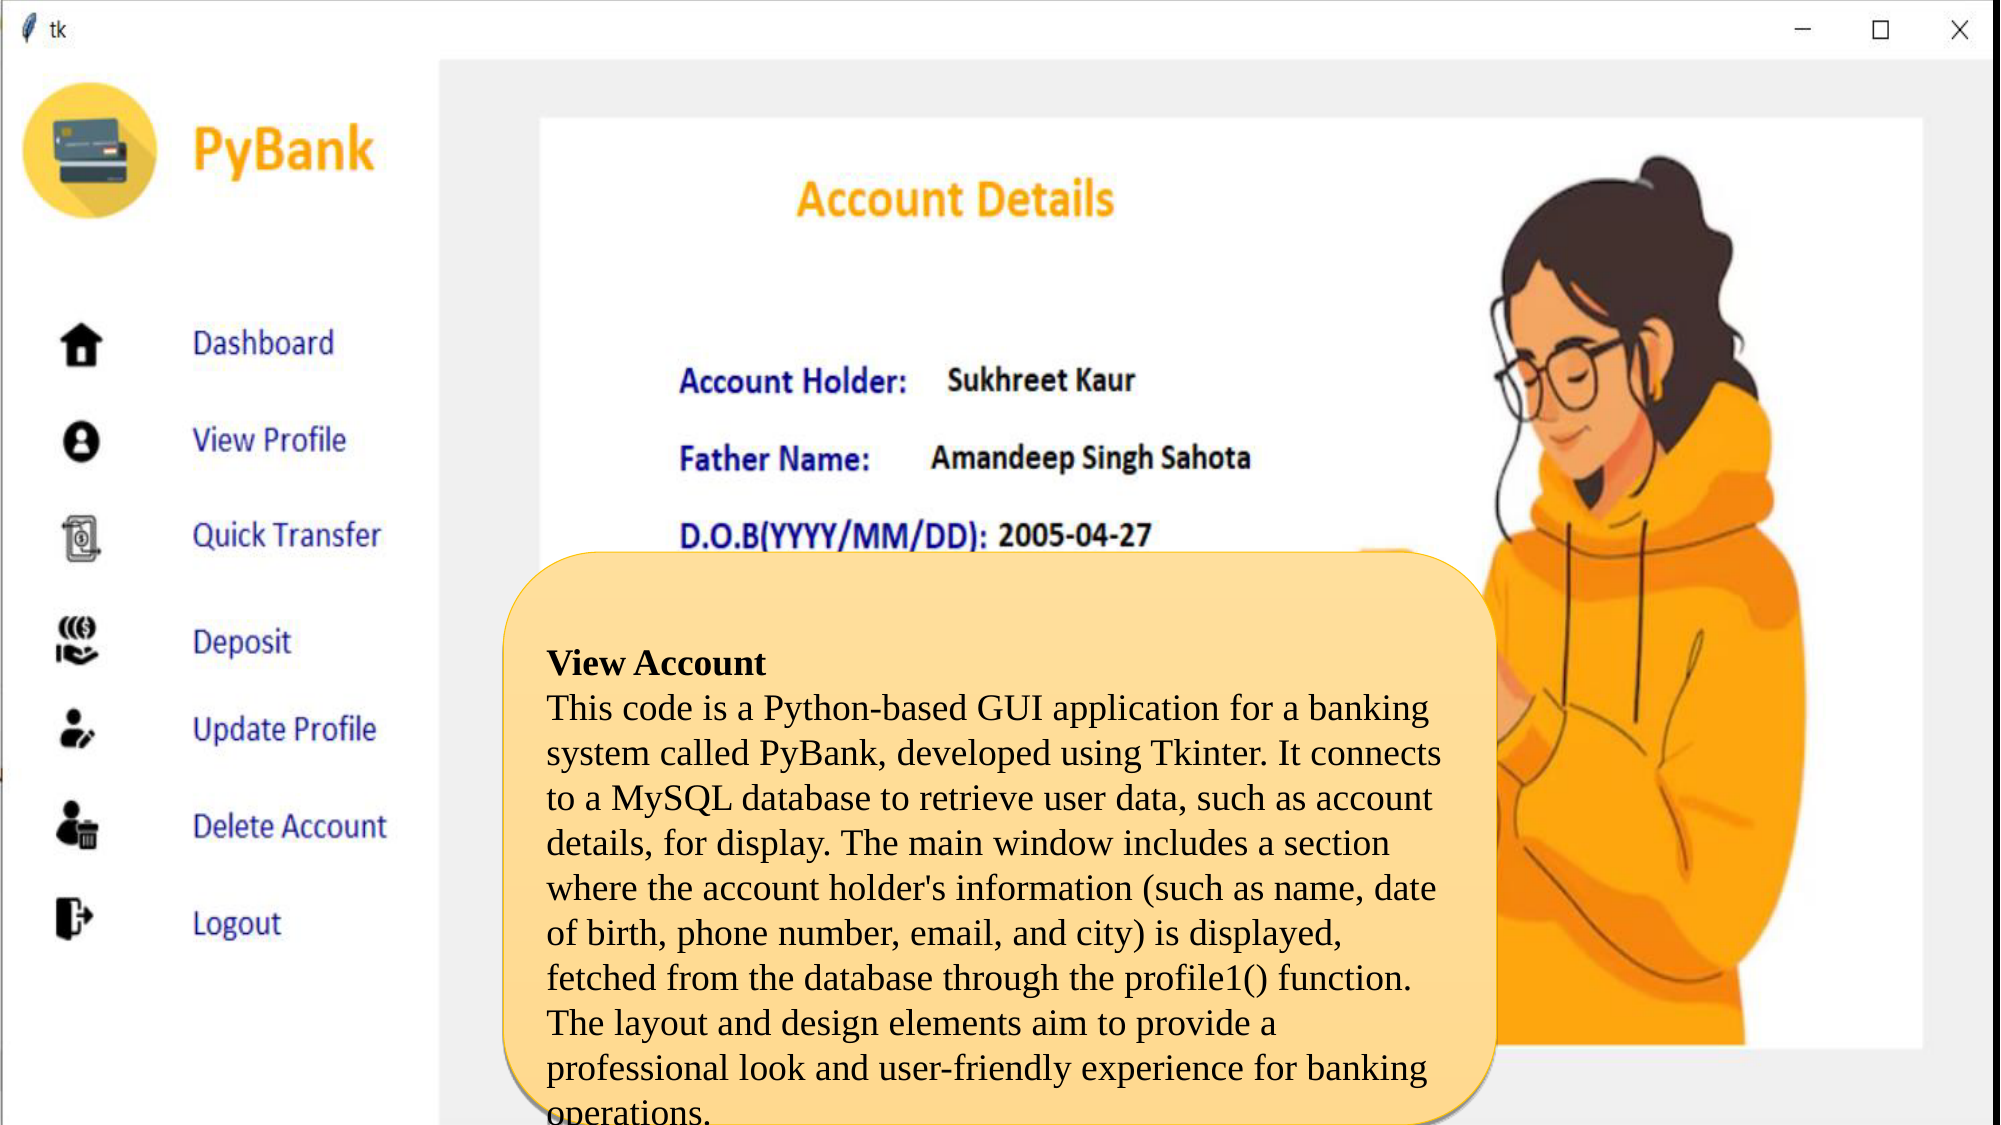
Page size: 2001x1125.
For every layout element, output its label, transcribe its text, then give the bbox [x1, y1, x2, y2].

picture [551, 1113, 560, 1124]
text_box View Account This code is a Python-based GUI application for a banking system called PyBank, developed using Tkinter. It connects to a MySQL database to retrieve user data, such as account details, for display. The main window includes a section where the account holder's information (such as name, date of birth, phone number, email, and city) is displayed, fetched from the database through the profile1() function. The layout and design elements aim to provide a professional look and user-friendly experience for banking operations. [503, 552, 1497, 1125]
picture [559, 1119, 568, 1125]
picture [0, 0, 1994, 1125]
